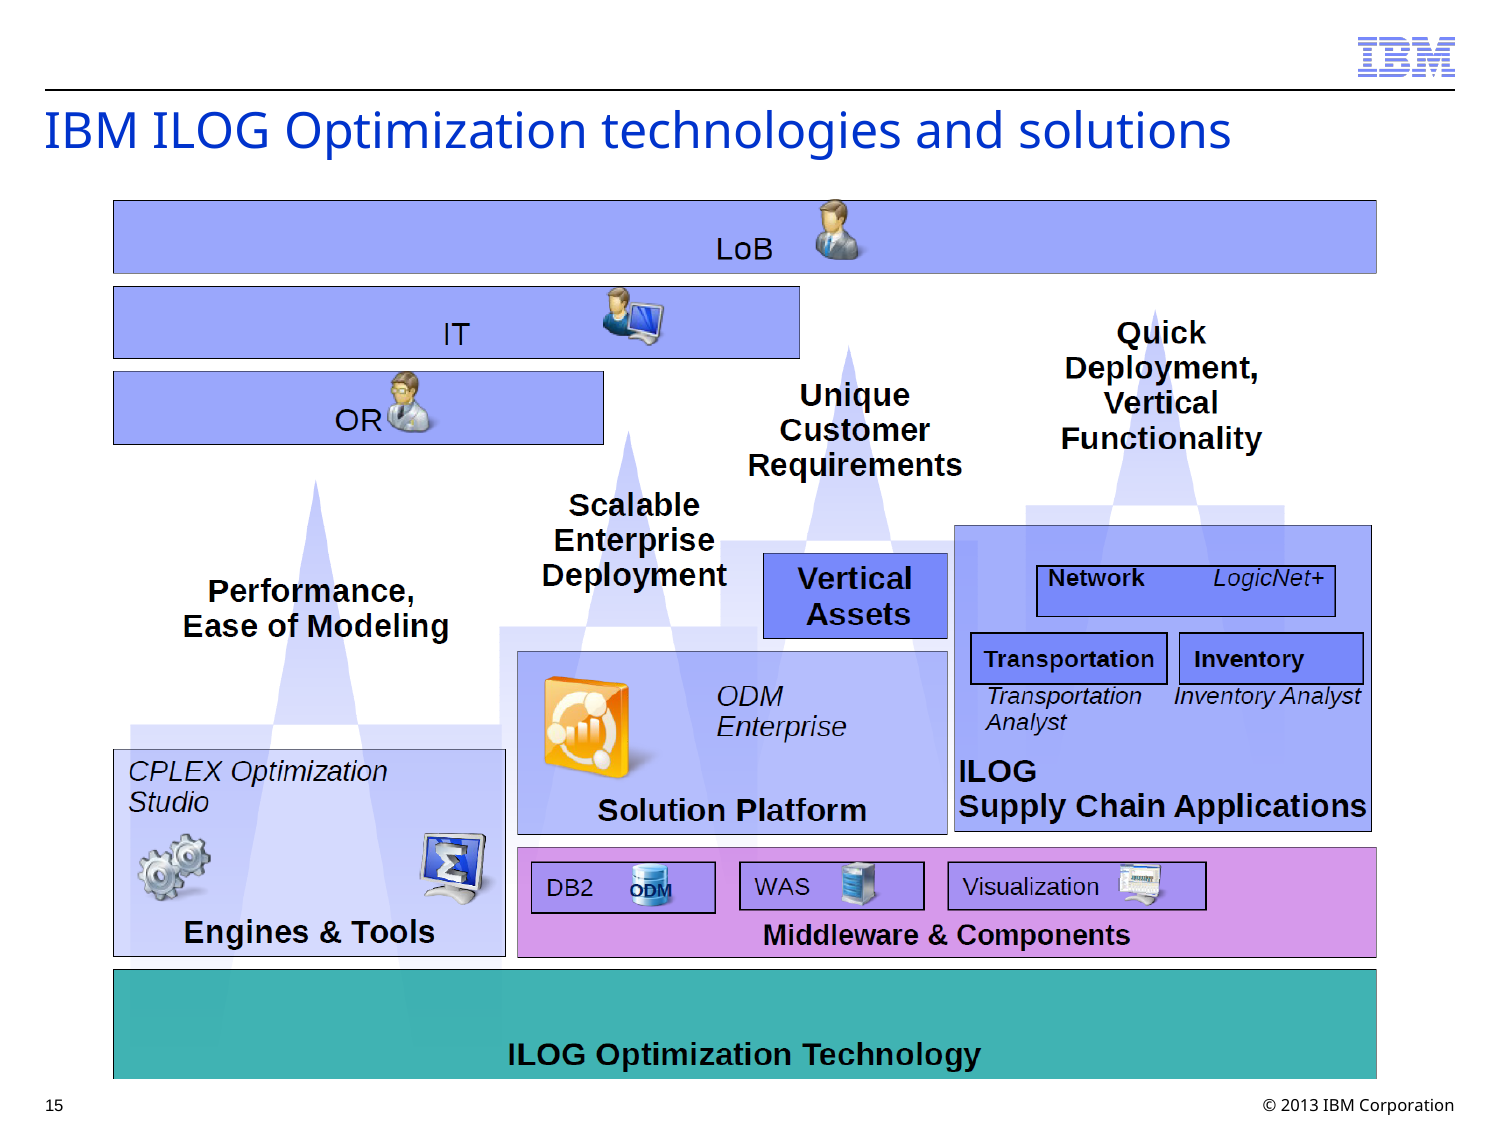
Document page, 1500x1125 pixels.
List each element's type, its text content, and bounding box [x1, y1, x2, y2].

title IBM ILOG Optimization technologies and solutions [29, 97, 1455, 203]
picture [1358, 37, 1455, 77]
picture [95, 196, 1377, 1079]
